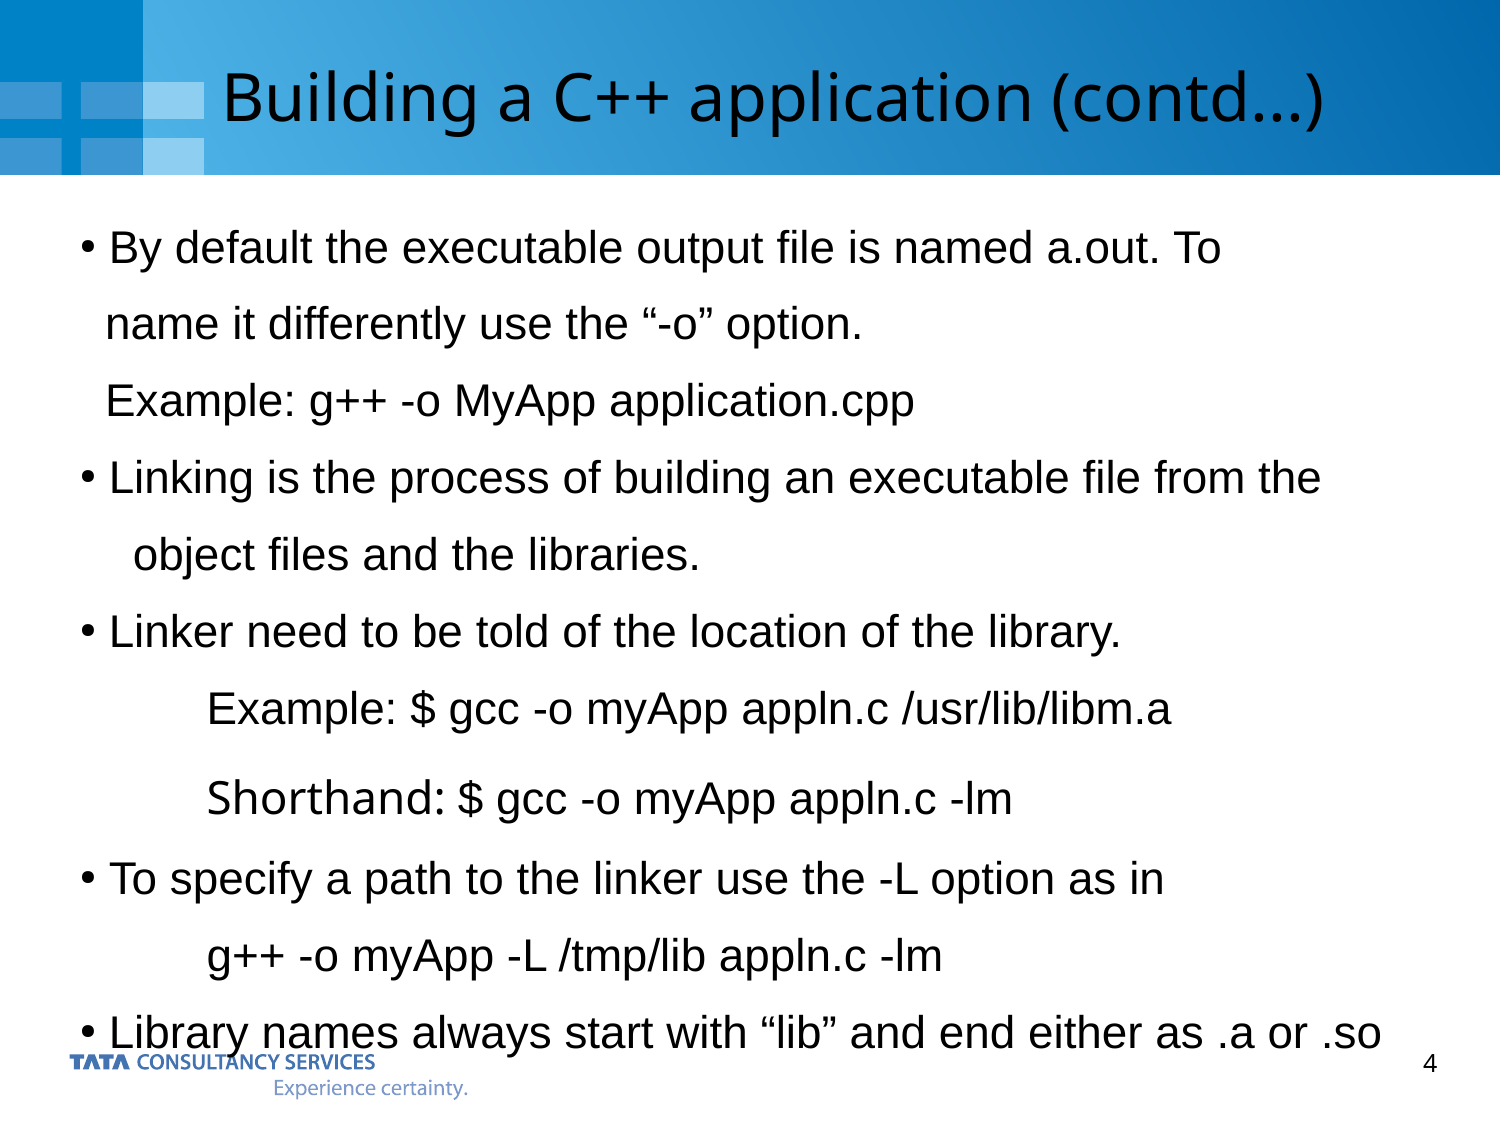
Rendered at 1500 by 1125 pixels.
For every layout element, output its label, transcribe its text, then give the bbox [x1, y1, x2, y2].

text_box By default the executable output file is named a.out. To name it differently use the “-o” option. Example: g++ -o MyApp application.cpp Linking is the process of building an executable file from the object files and the libraries. Linker need to be told of the location of the library. Example: $ gcc -o myApp appln.c /usr/lib/libm.a Shorthand: $ gcc -o myApp appln.c -lm To specify a path to the linker use the -L option as in g++ -o myApp -L /tmp/lib appln.c -lm Library names always start with “lib” and end either as .a or .so [47, 188, 1453, 1040]
text_box Building a C++ application (contd...) [200, 1, 1347, 188]
